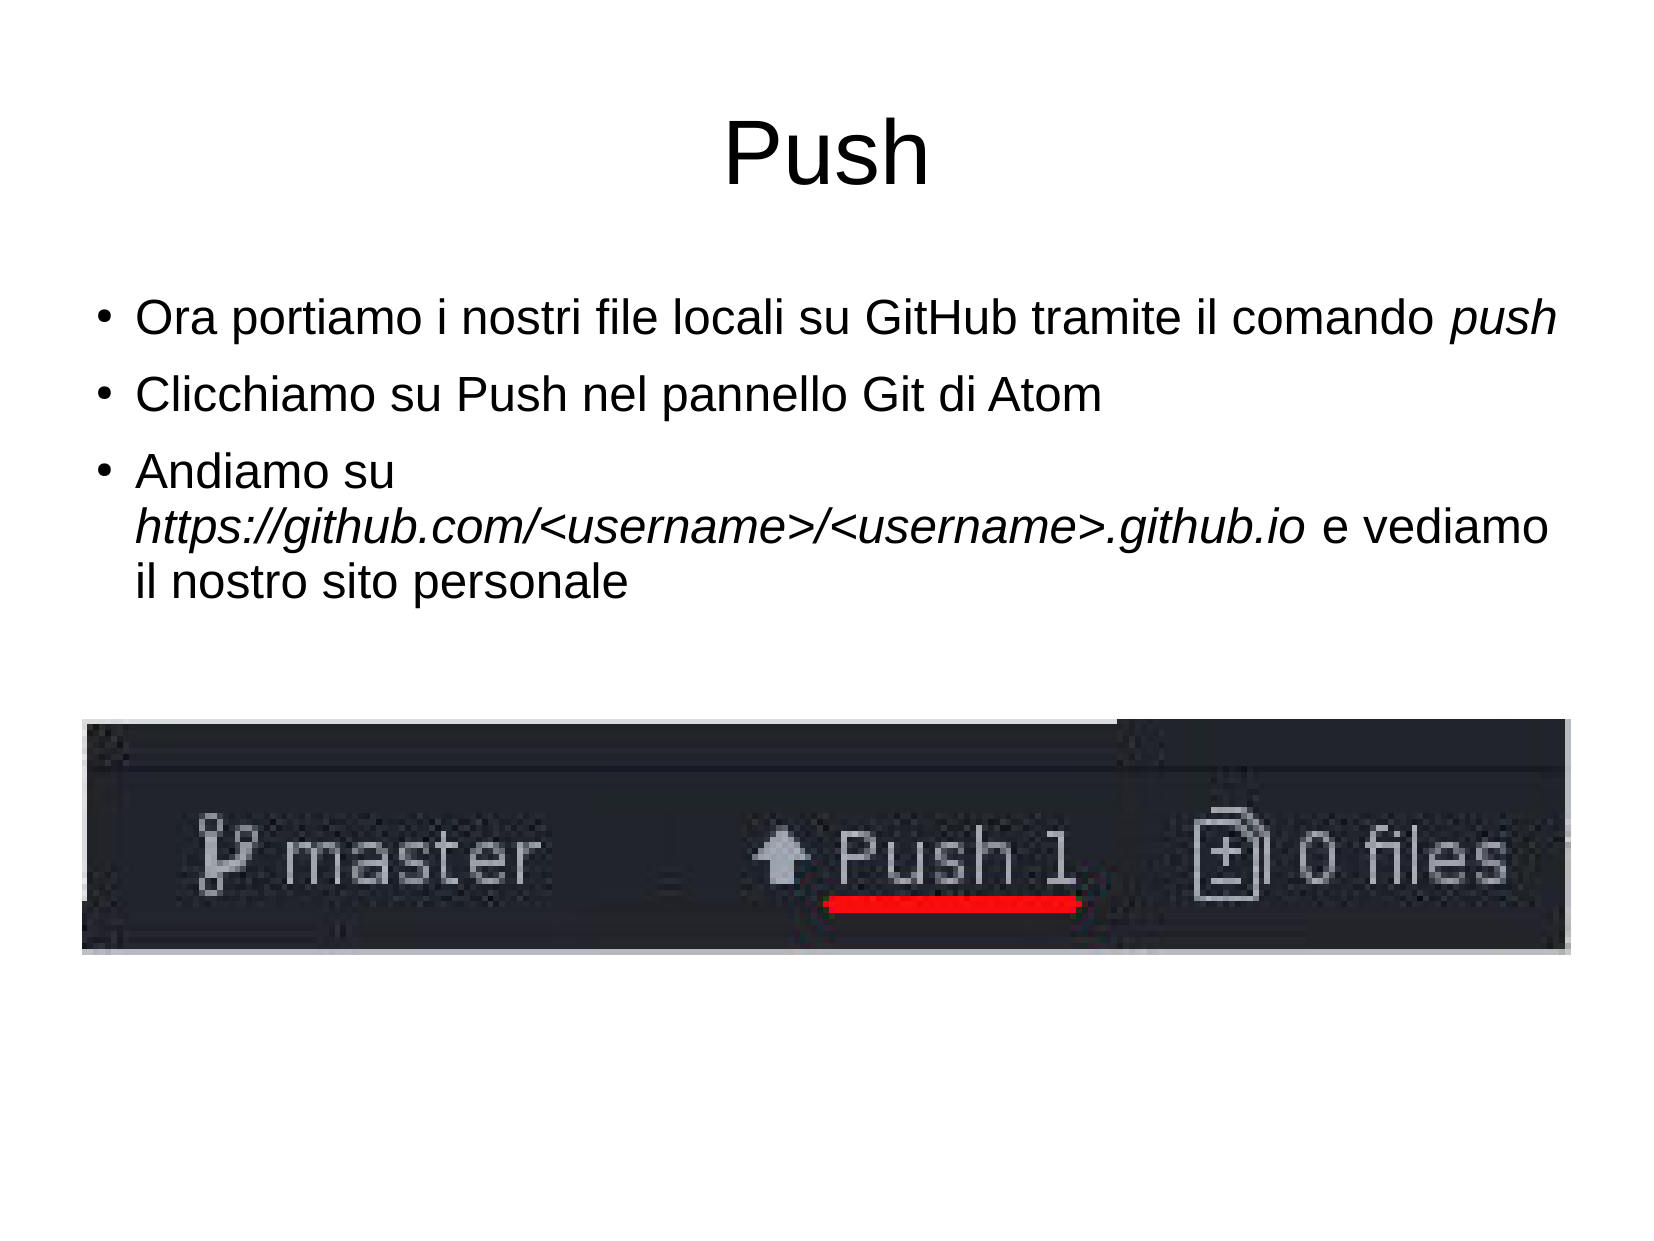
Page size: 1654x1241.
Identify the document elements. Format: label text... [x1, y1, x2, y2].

picture [82, 719, 1571, 955]
list Ora portiamo i nostri file locali su GitHub tramite il comando push Clicchiamo su Push nel pannello Git di Atom Andiamo su https://github.com/<username>/<username>.github.io e vediamo il nostro sito personale [82, 290, 1571, 634]
title Push [82, 49, 1571, 257]
